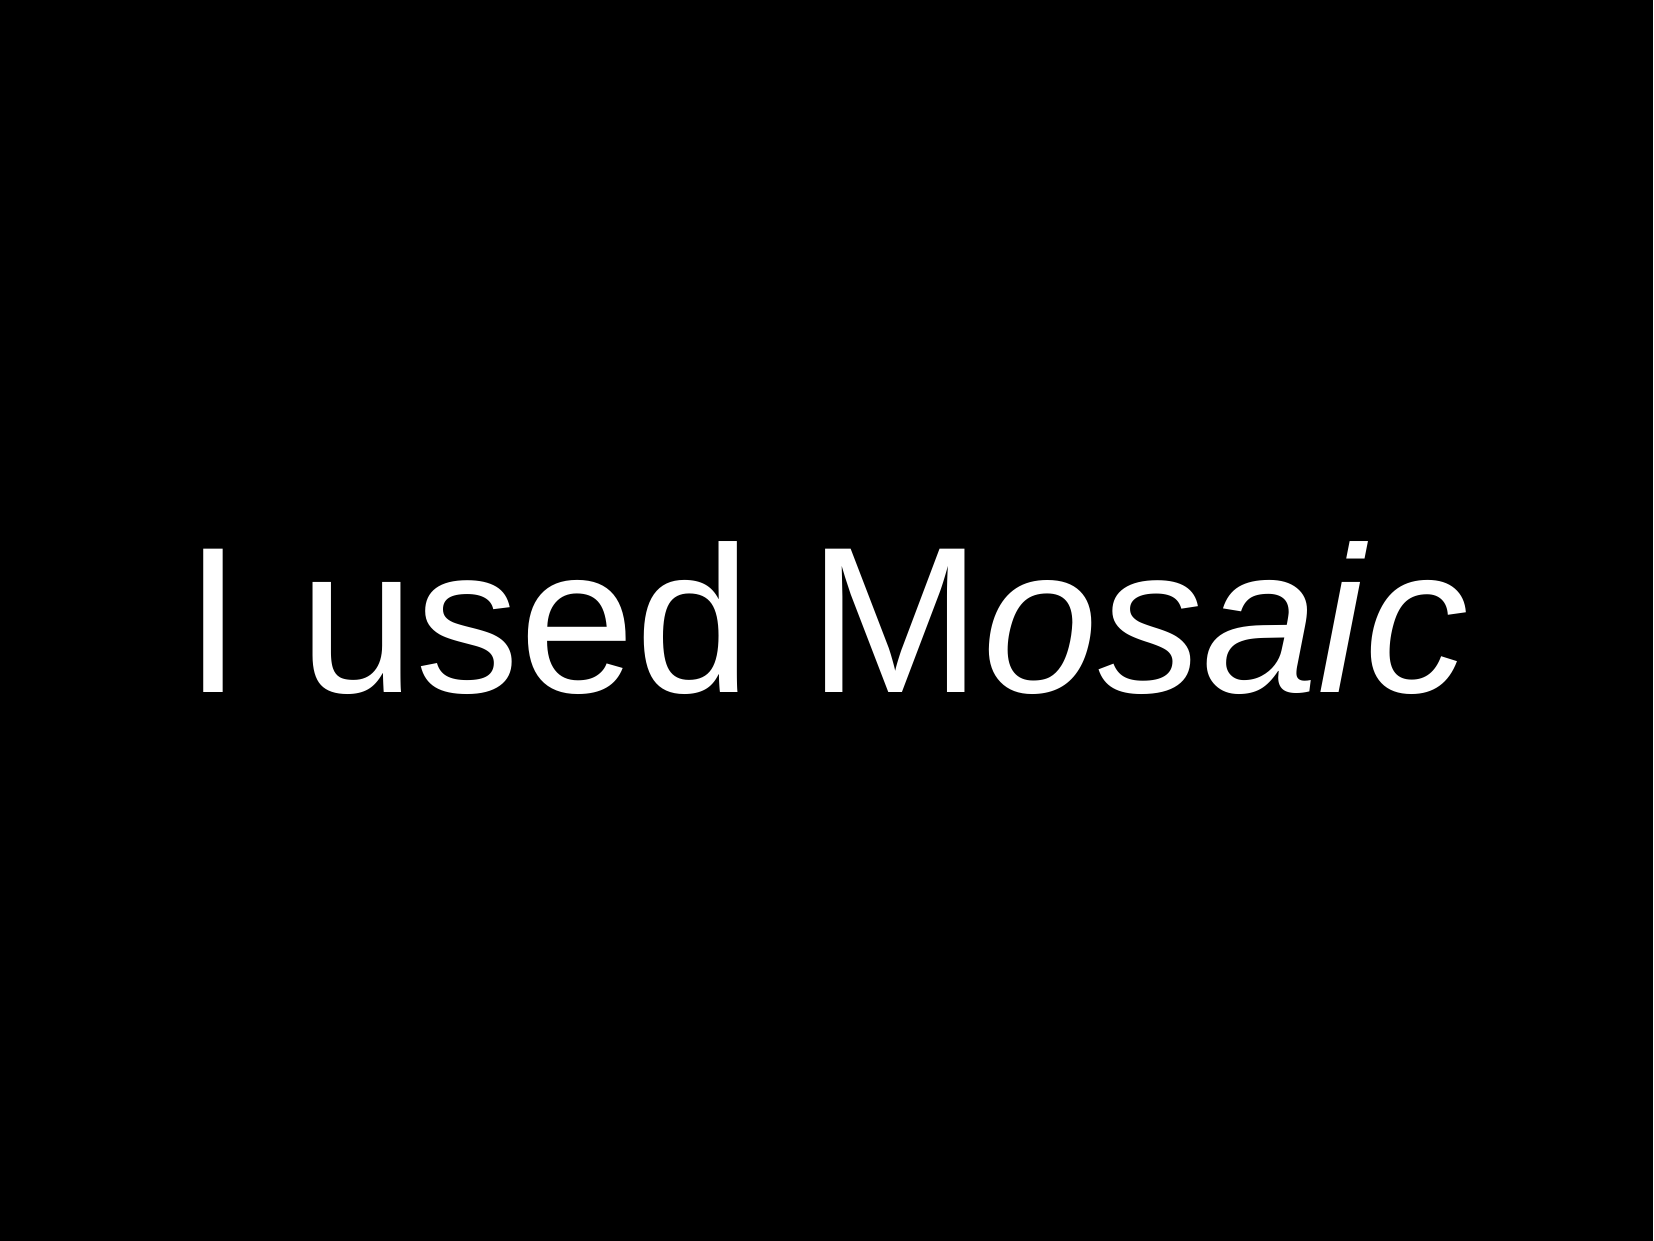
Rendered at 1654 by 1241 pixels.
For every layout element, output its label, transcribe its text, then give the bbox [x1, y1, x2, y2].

title I used Mosaic [82, 101, 1571, 1140]
